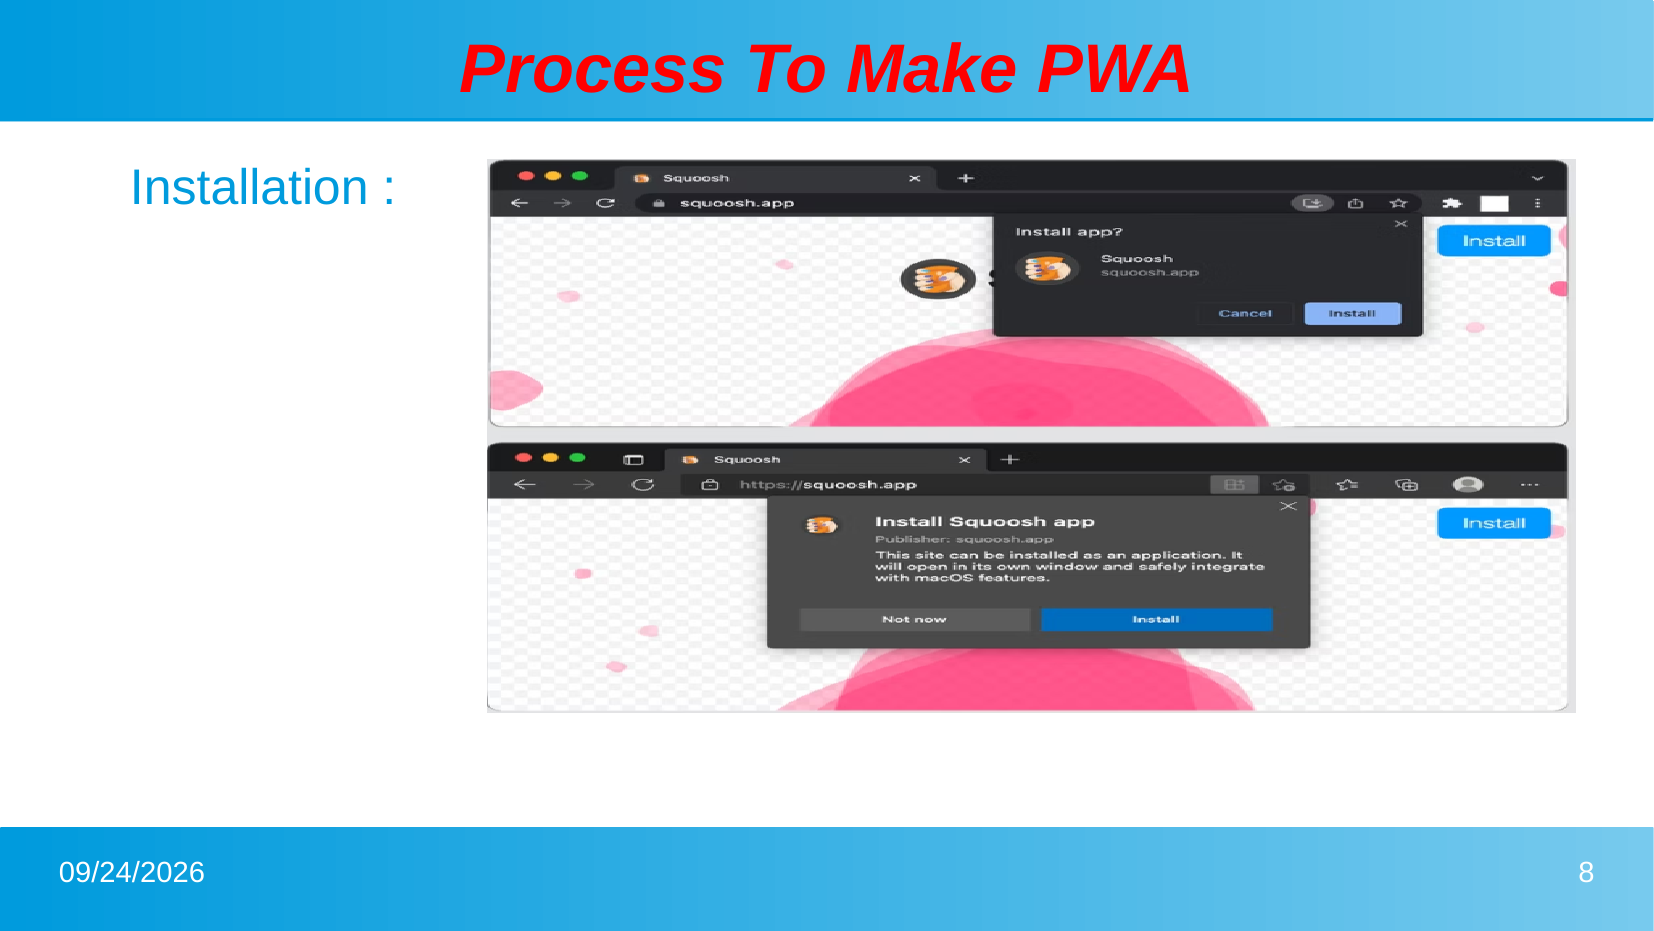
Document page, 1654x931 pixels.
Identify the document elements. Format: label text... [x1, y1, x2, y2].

picture [487, 159, 1576, 713]
title Process To Make PWA [59, 29, 1595, 108]
list Installation : [59, 159, 1595, 751]
